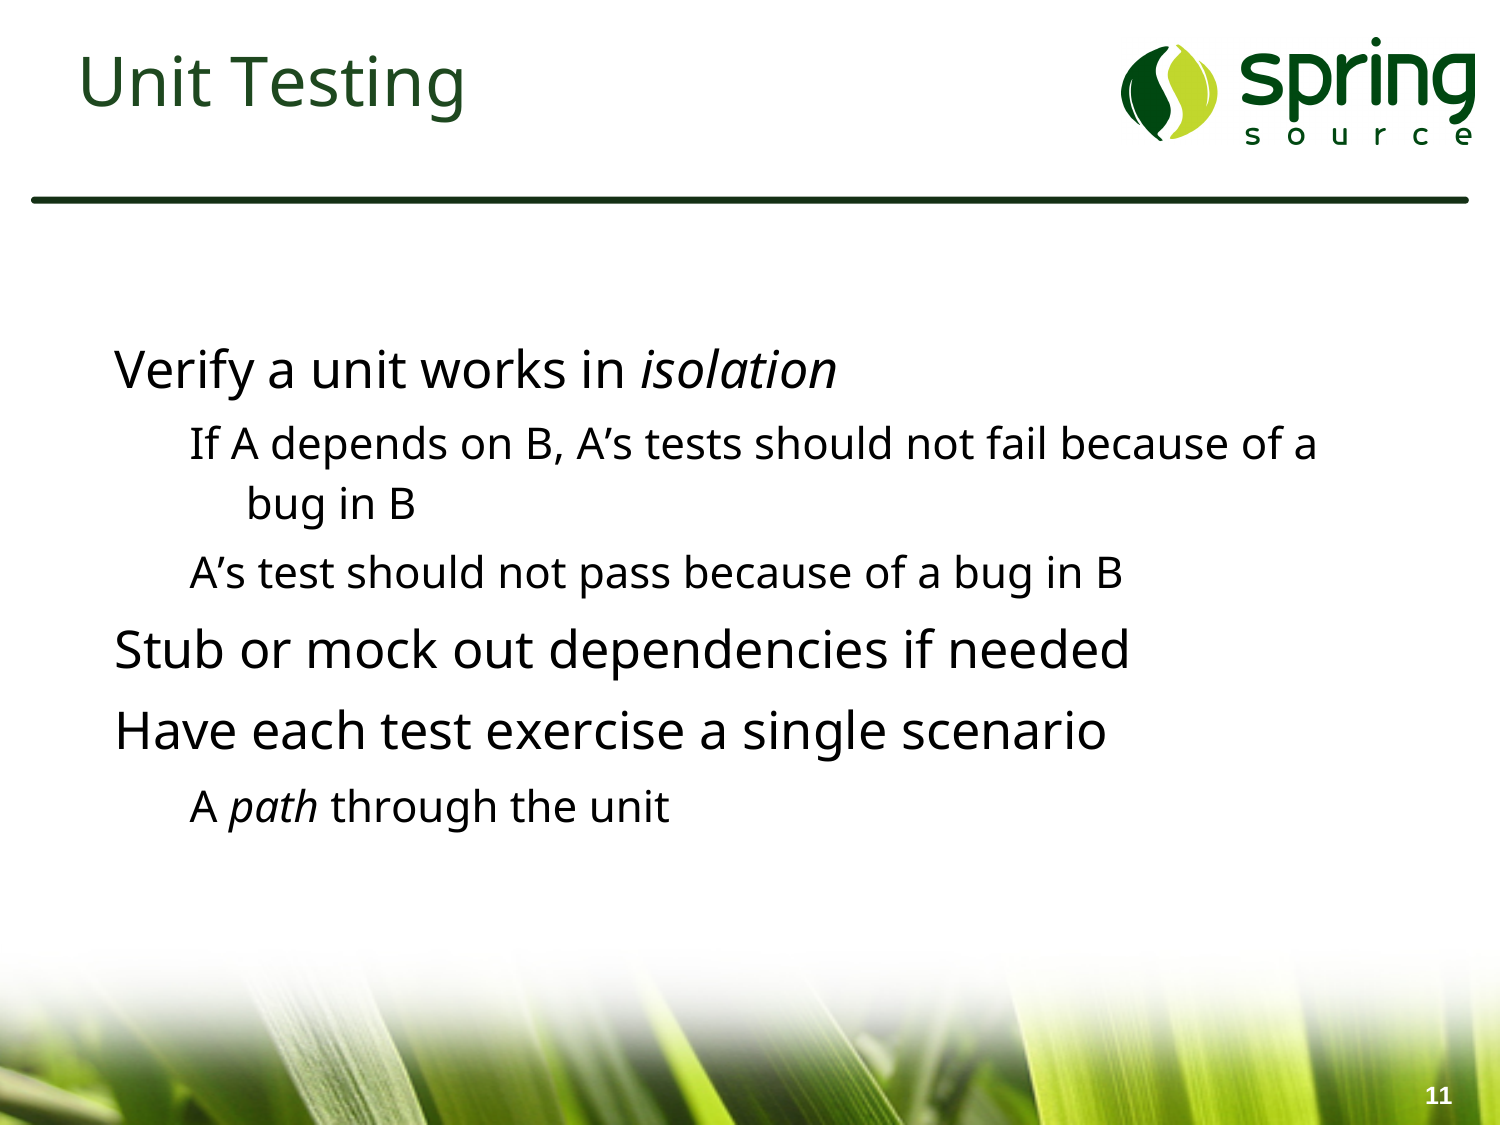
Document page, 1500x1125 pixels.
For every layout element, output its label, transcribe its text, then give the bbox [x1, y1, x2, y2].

picture [1338, 37, 1475, 145]
title Unit Testing [62, 24, 1338, 213]
list Verify a unit works in isolation If A depends on B, A’s tests should not fail because of a bug in B A’s test should not pass because of a bug in B Stub or mock out dependencies if needed Have each test exercise a single scenario A path through the unit [99, 324, 1376, 1001]
picture [0, 944, 1500, 1125]
